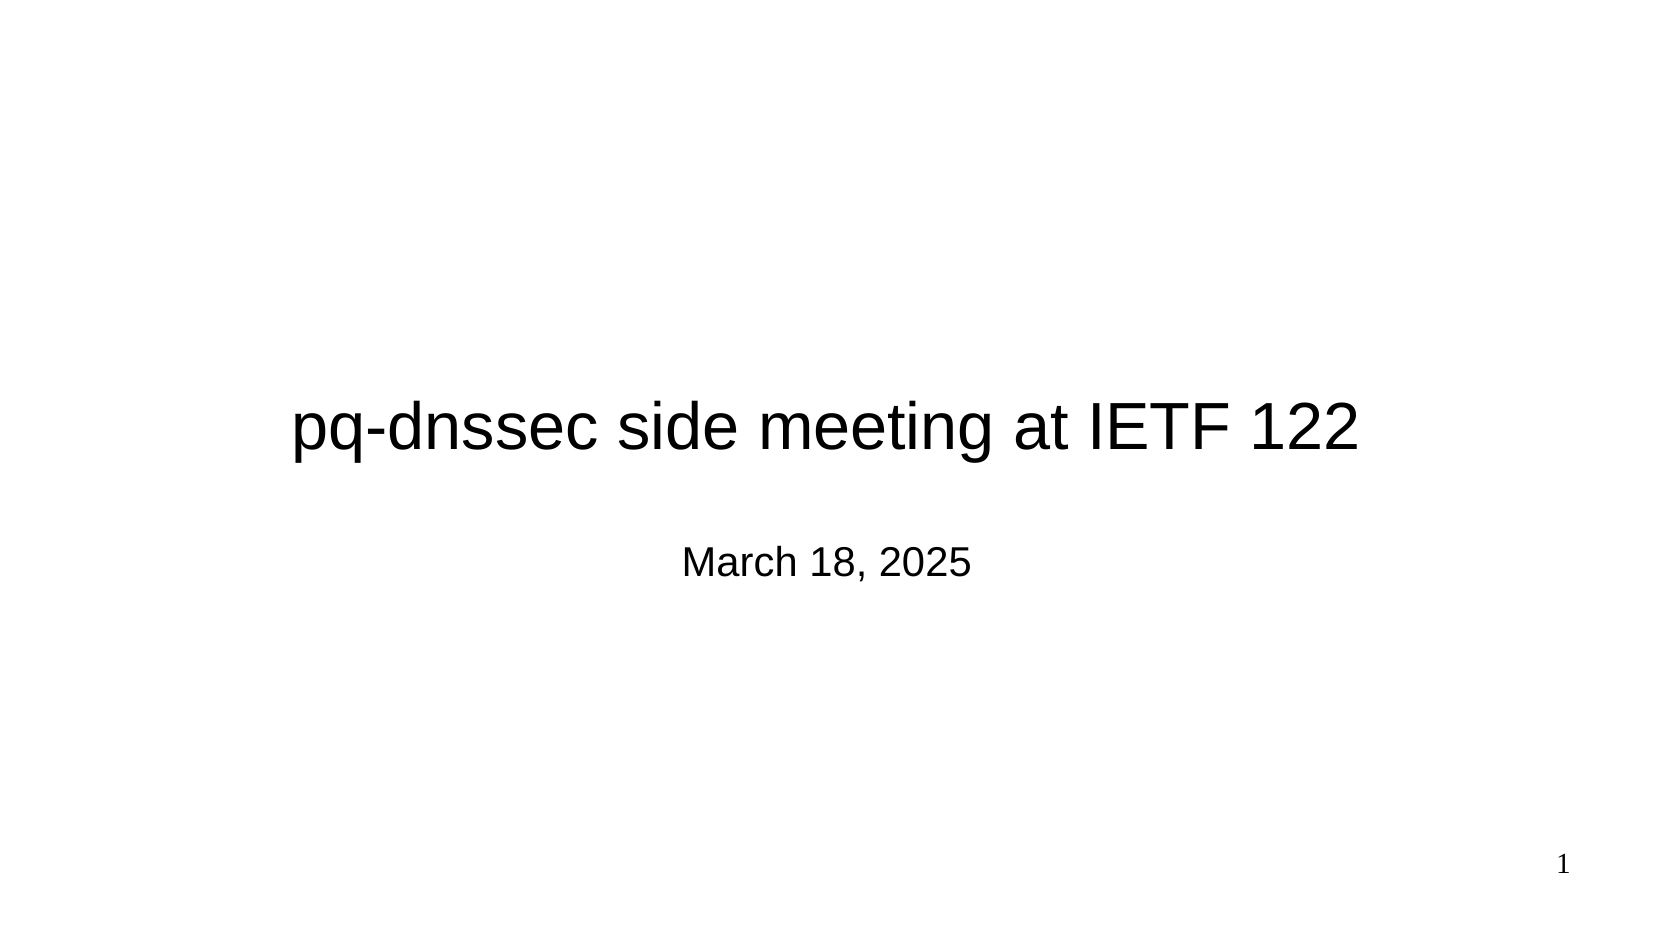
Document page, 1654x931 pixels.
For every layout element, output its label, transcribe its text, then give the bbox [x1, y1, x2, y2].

subtitle pq-dnssec side meeting at IETF 122 March 18, 2025 [82, 217, 1571, 758]
